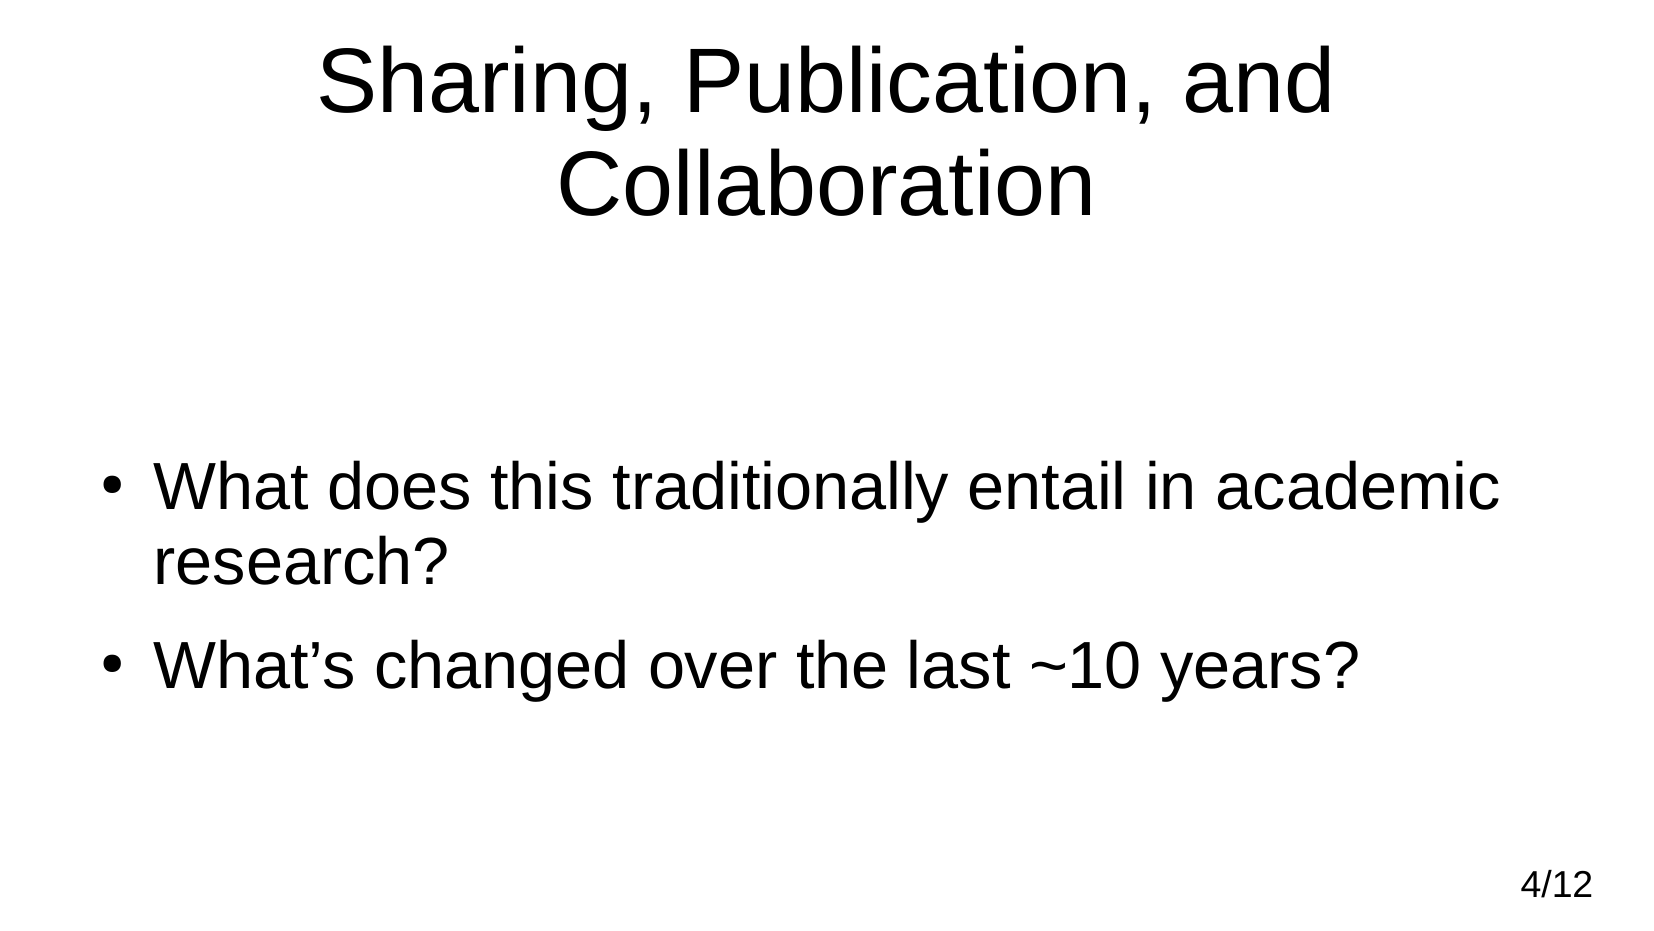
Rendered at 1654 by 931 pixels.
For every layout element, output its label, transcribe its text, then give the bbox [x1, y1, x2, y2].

list What does this traditionally entail in academic research? What’s changed over the last ~10 years? [82, 324, 1571, 827]
title Sharing, Publication, and Collaboration [82, 29, 1571, 235]
text_box <number>/12 [1505, 856, 1625, 914]
